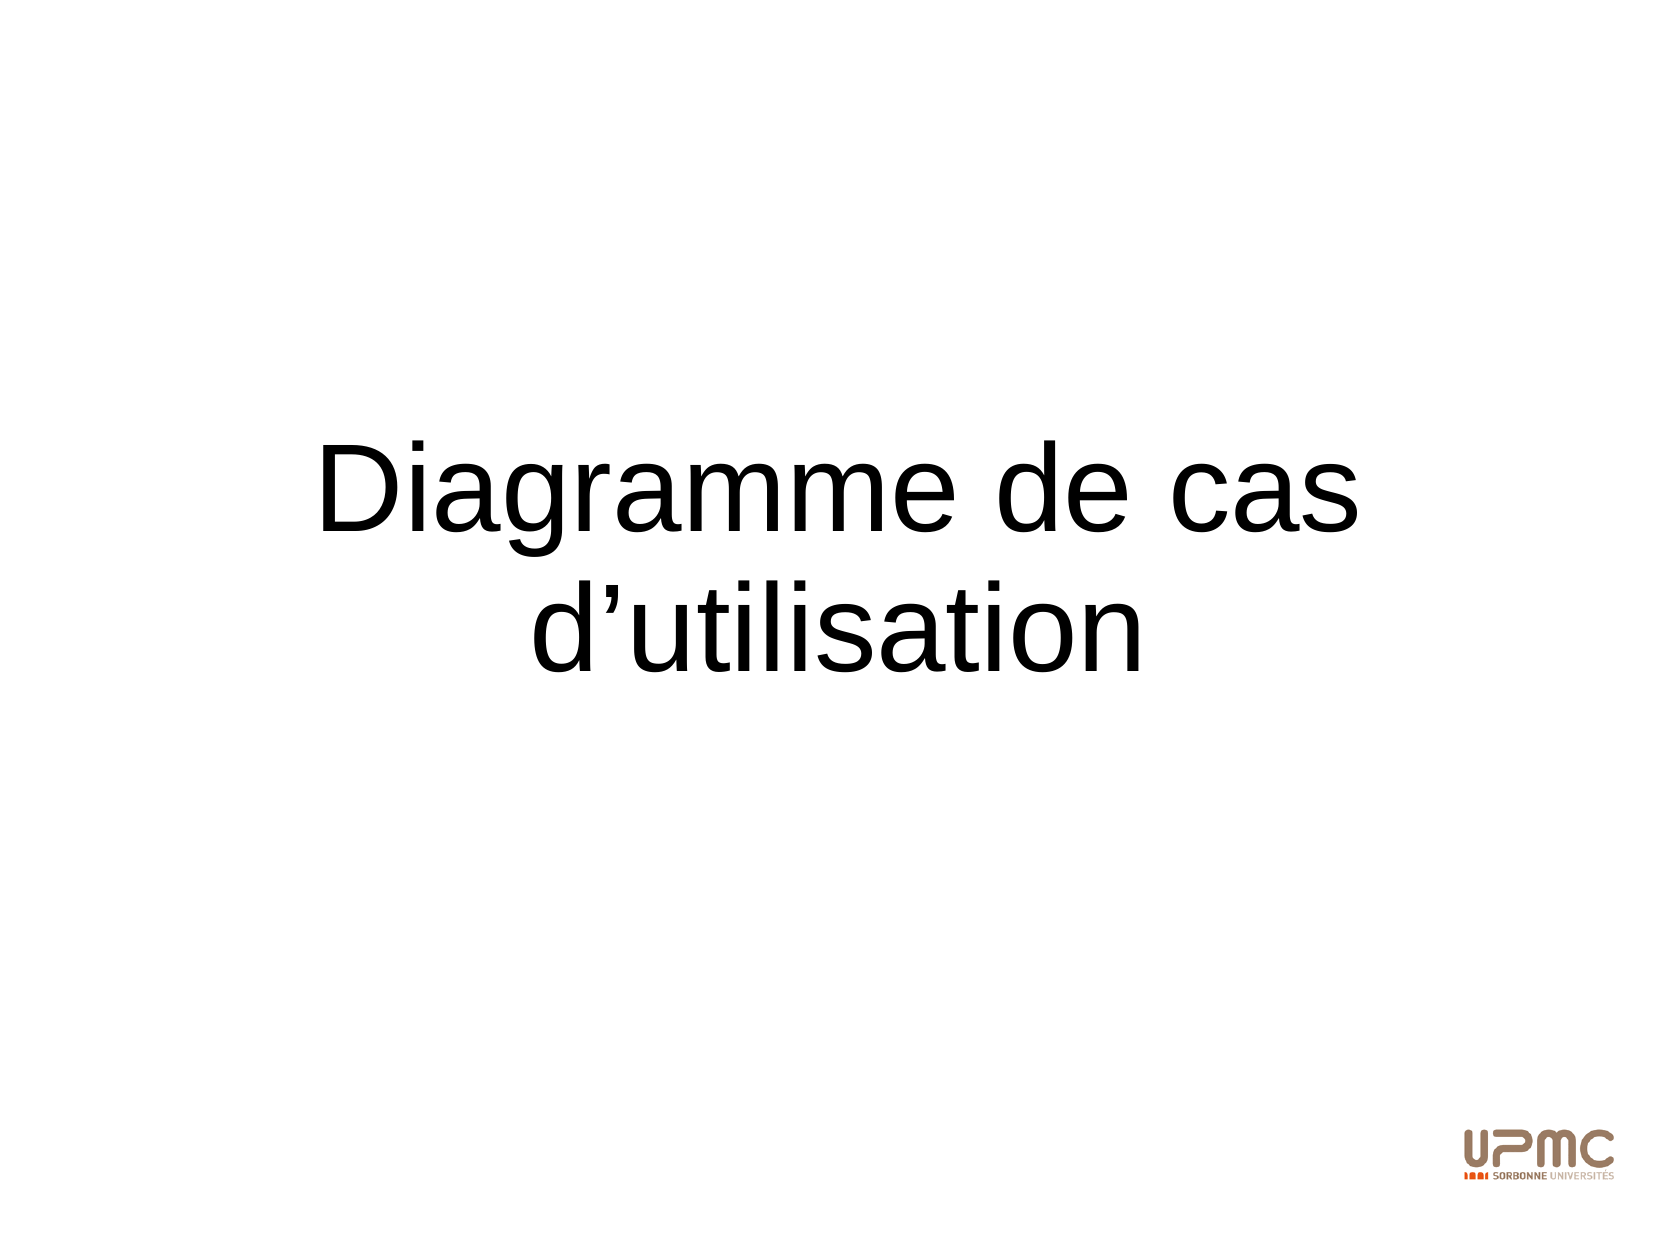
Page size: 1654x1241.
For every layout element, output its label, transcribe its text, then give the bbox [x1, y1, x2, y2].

picture [1464, 1104, 1614, 1205]
title Diagramme de cas d’utilisation [94, 418, 1583, 698]
